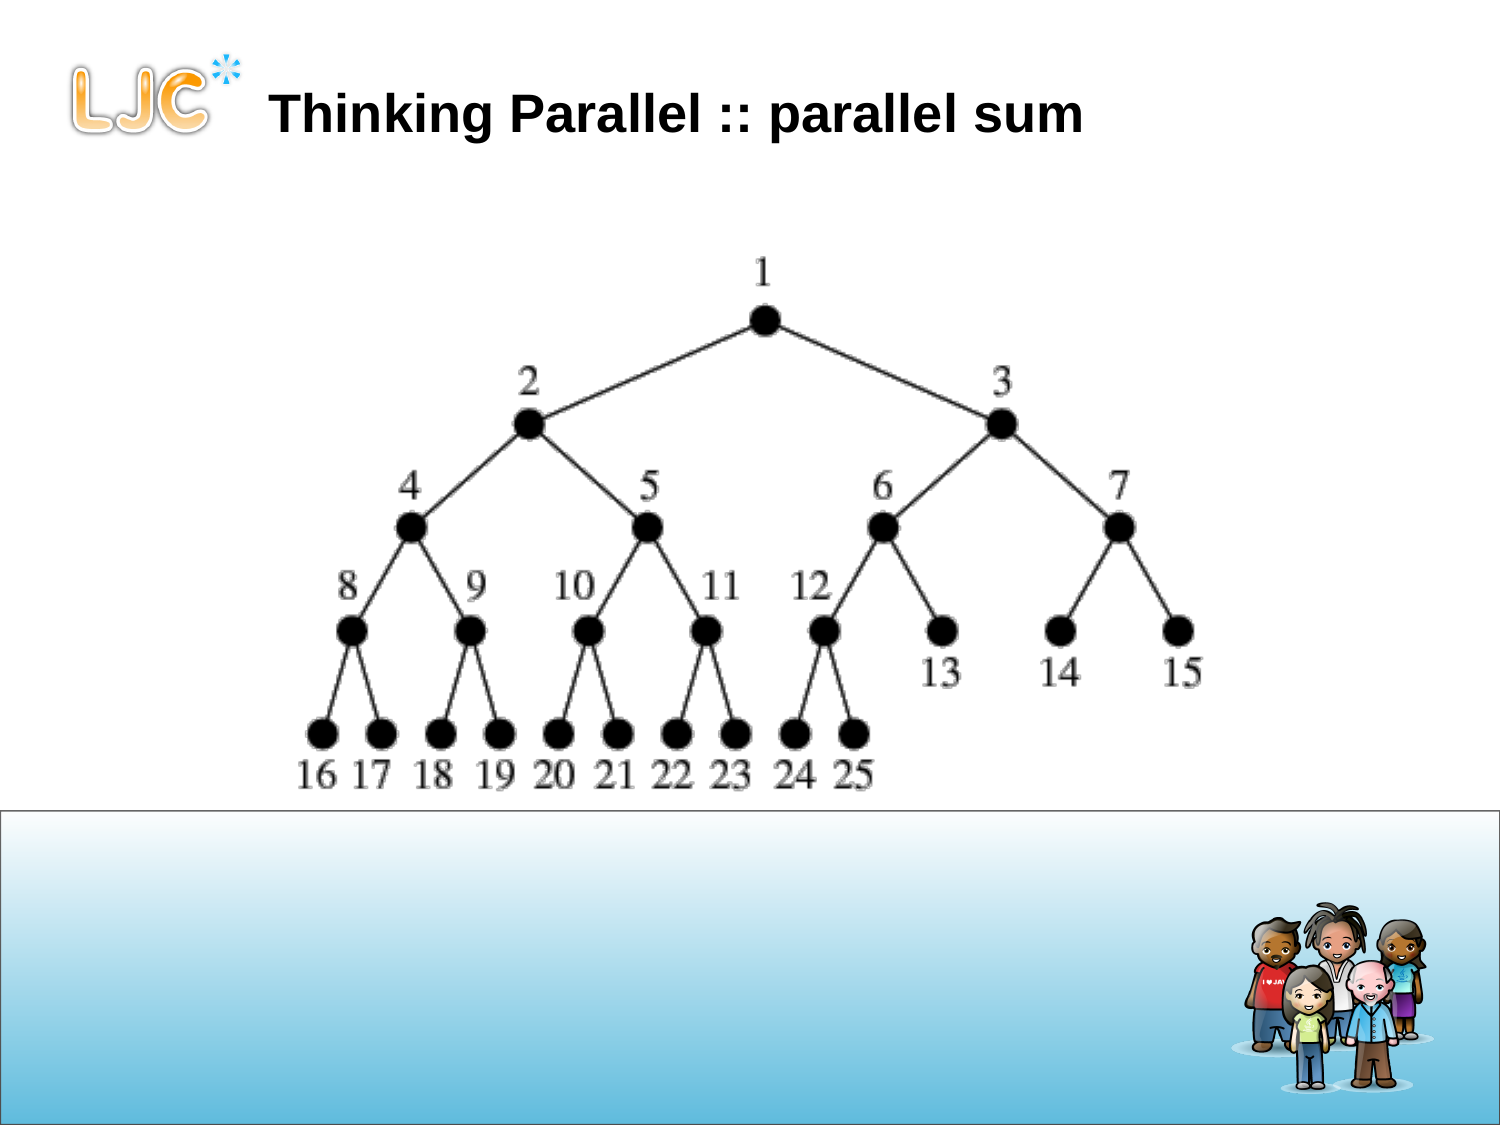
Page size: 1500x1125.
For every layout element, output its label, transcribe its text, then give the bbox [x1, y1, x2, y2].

picture [1220, 892, 1458, 1100]
picture [295, 244, 1210, 798]
picture [53, 43, 254, 143]
title Thinking Parallel :: parallel sum [253, 45, 1425, 176]
